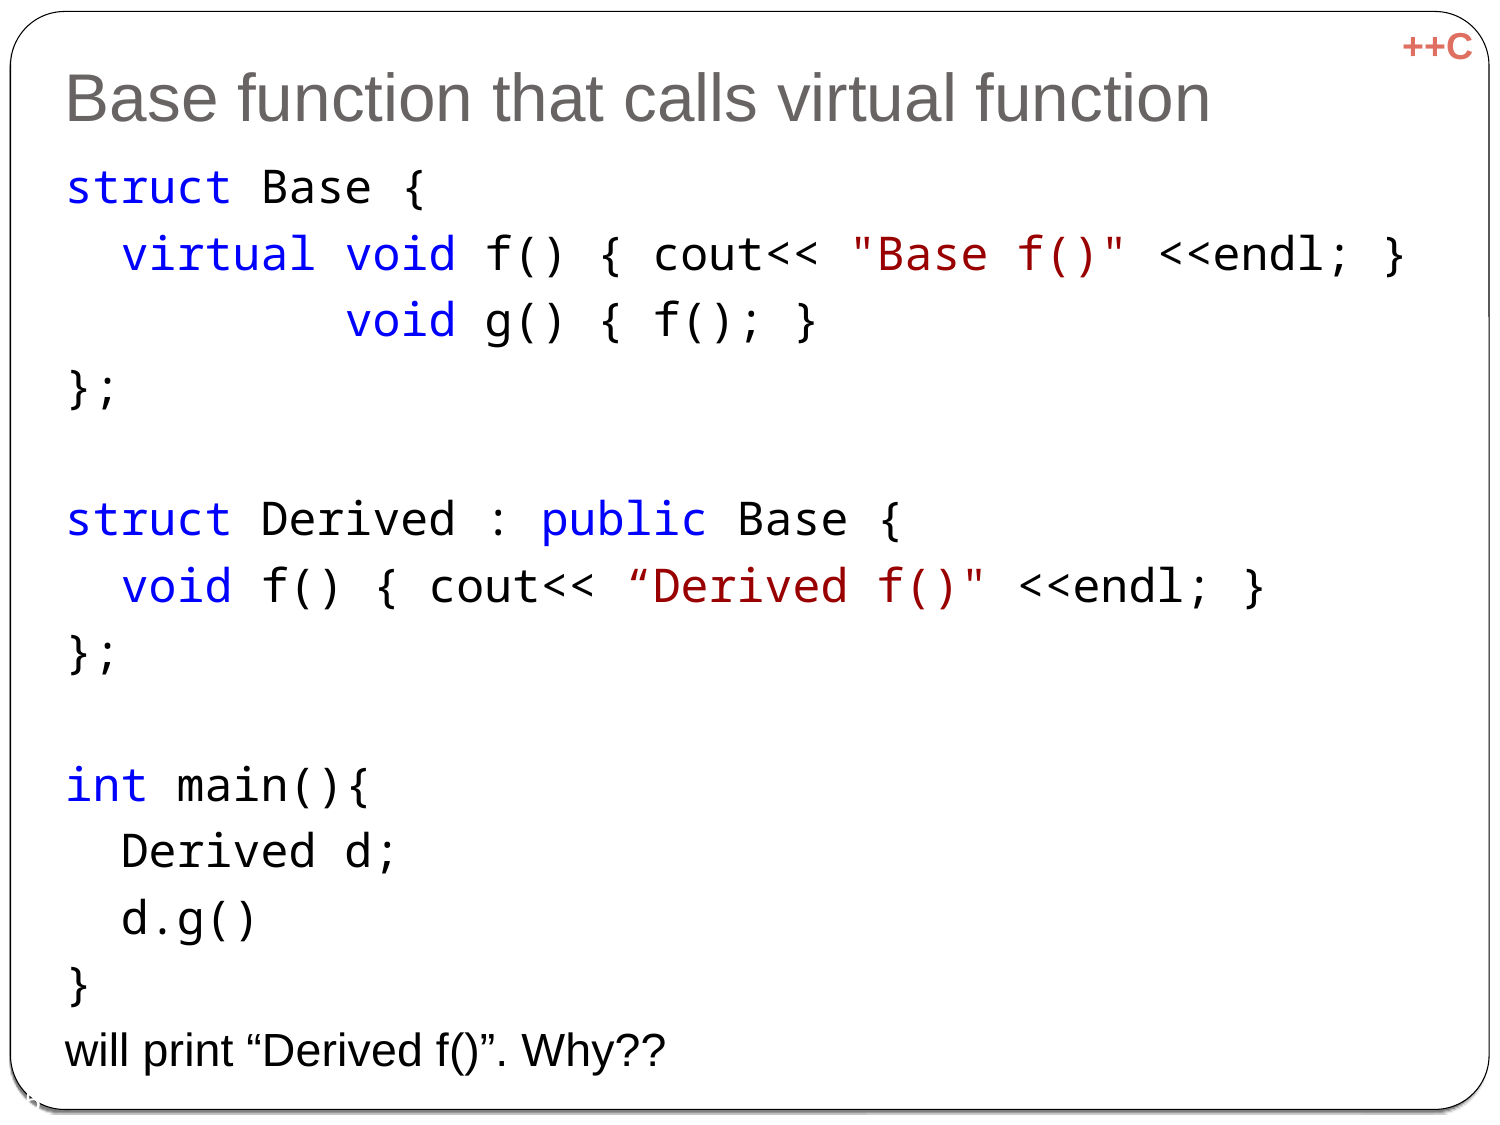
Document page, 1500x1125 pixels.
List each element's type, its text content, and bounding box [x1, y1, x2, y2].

title Base function that calls virtual function [50, 45, 1450, 149]
slide_number <number> [0, 1074, 50, 1125]
list struct Base { virtual void f() { cout<< "Base f()" <<endl; } void g() { f(); } }; struct Derived : public Base { void f() { cout<< “Derived f()" <<endl; } }; int main(){ Derived d; d.g() } will print “Derived f()”. Why?? [50, 149, 1488, 1088]
